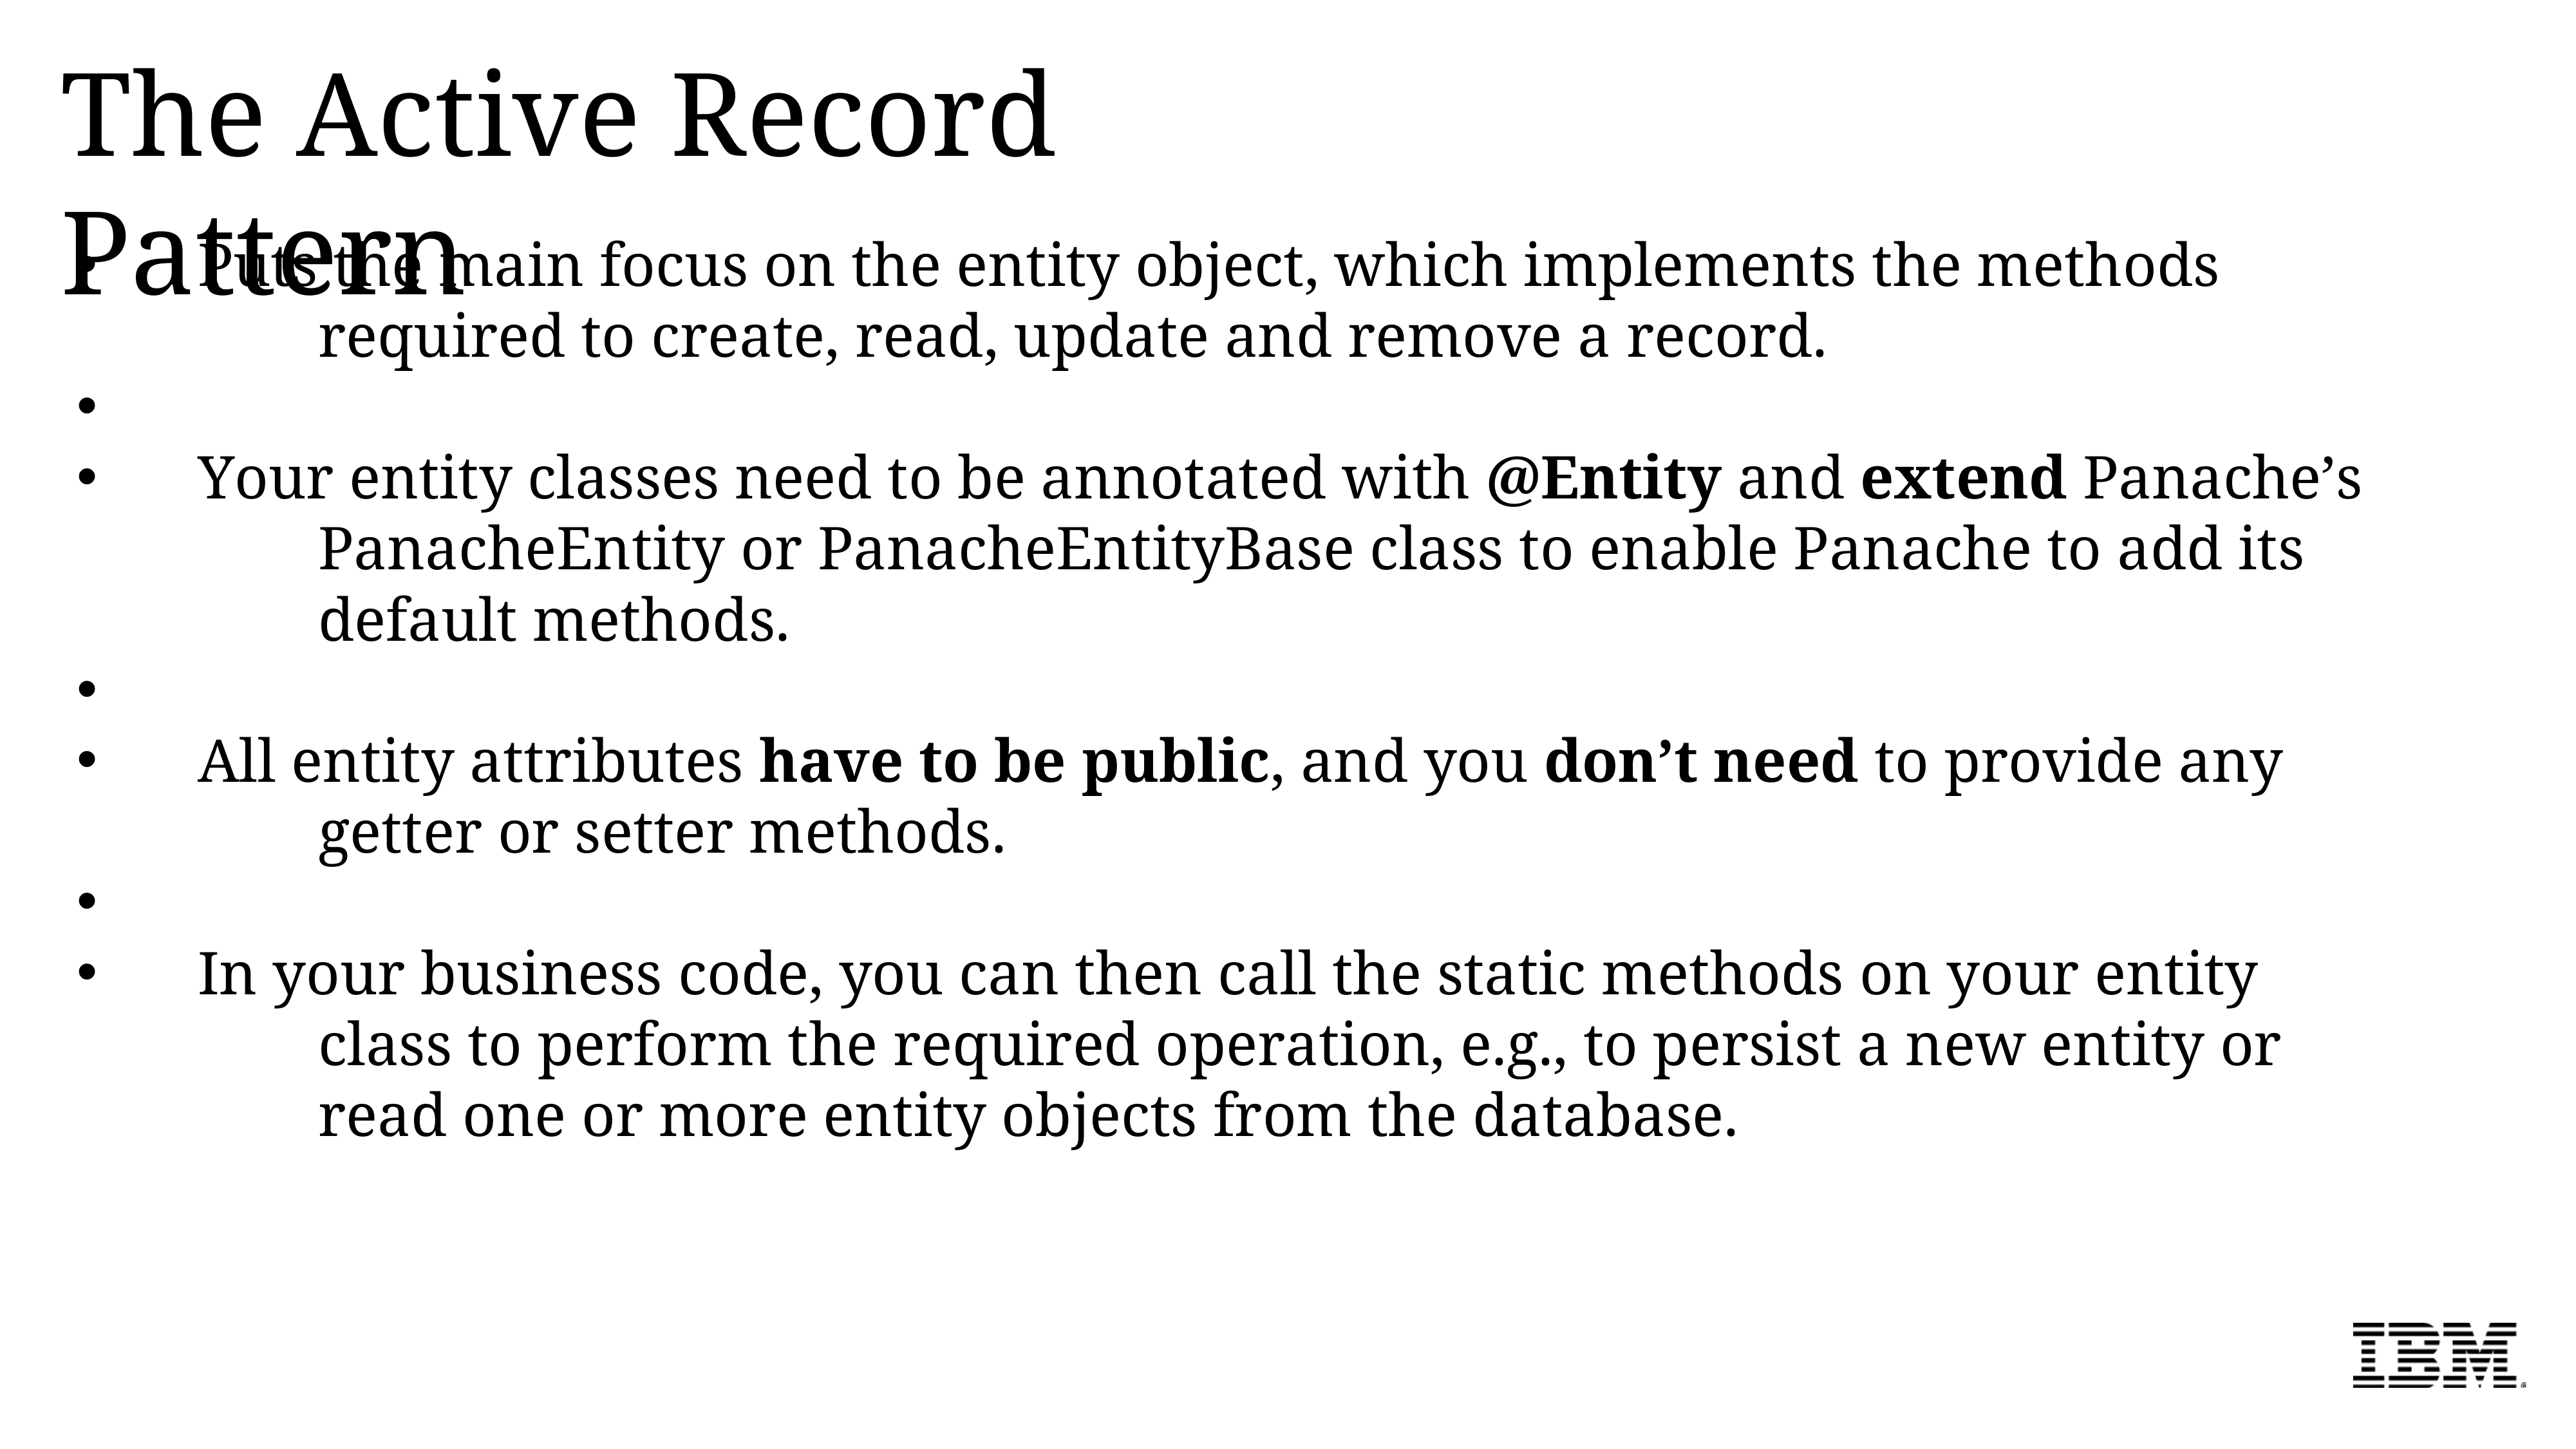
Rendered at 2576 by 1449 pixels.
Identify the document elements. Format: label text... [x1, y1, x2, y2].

text_box [61, 211, 2448, 1209]
text_box Puts the main focus on the entity object, which implements the methods required to create, read, update and remove a record. Your entity classes need to be annotated with @Entity and extend Panache’s PanacheEntity or PanacheEntityBase class to enable Panache to add its default methods. All entity attributes have to be public, and you don’t need to provide any getter or setter methods. In your business code, you can then call the static methods on your entity class to perform the required operation, e.g., to persist a new entity or read one or more entity objects from the database. [77, 227, 2382, 1209]
title The Active Record Pattern [77, 41, 1832, 211]
